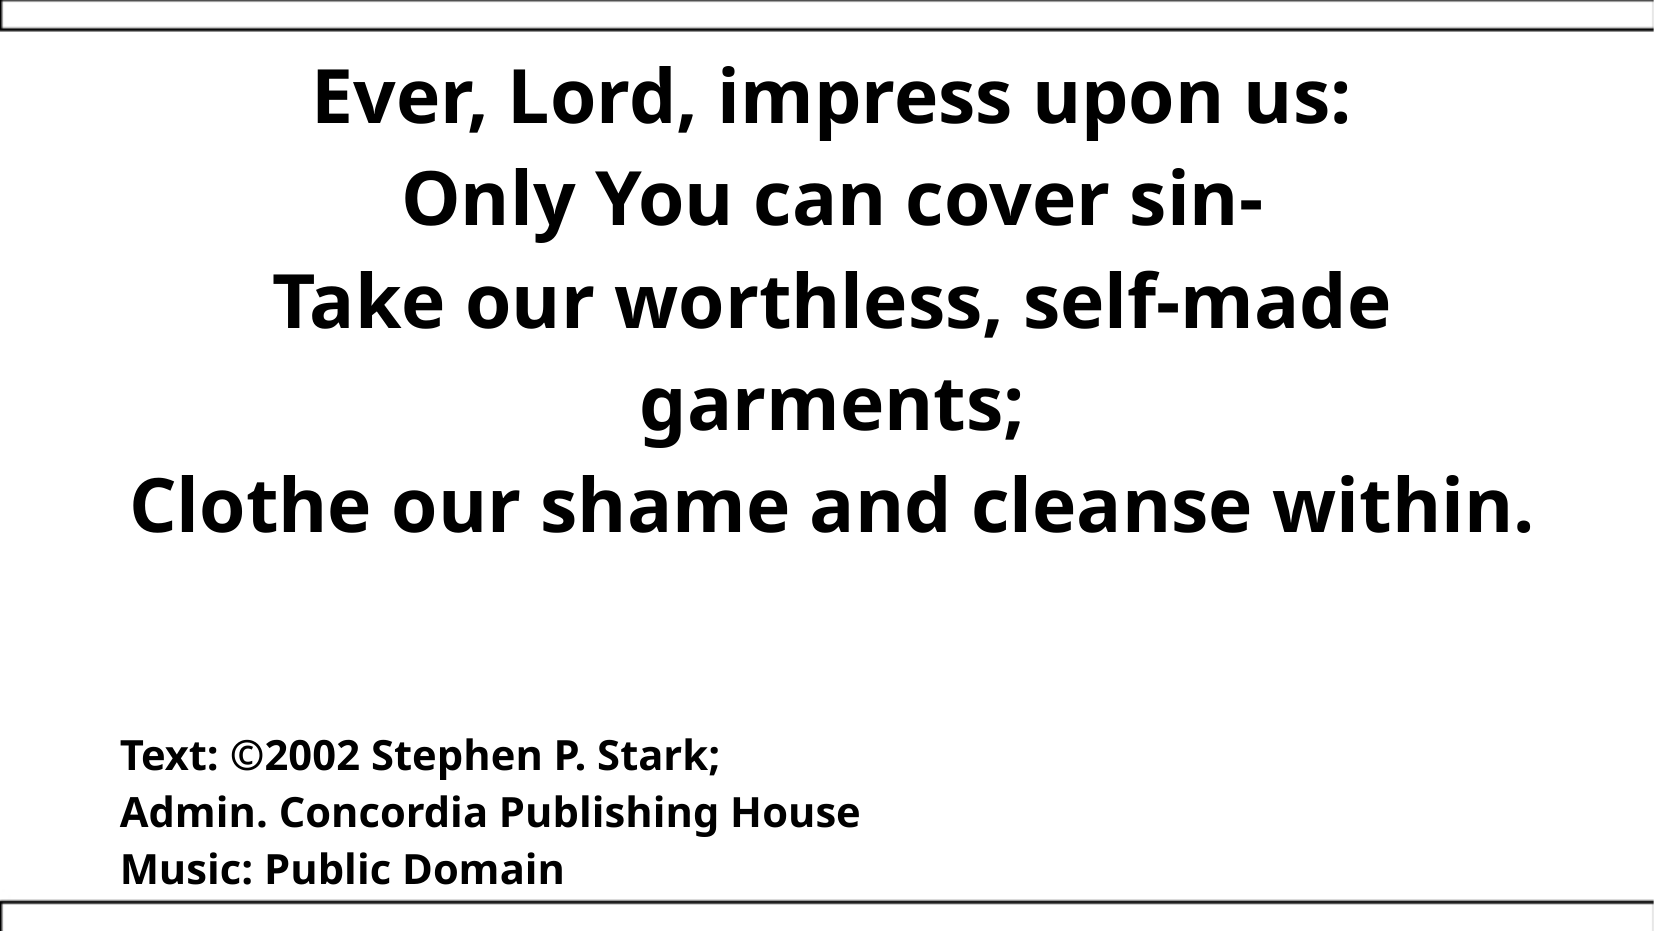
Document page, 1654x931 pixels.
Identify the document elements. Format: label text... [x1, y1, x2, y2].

picture [0, 0, 1654, 931]
text_box Ever, Lord, impress upon us: Only You can cover sin- Take our worthless, self-made garments; Clothe our shame and cleanse within. Text: ©2002 Stephen P. Stark; Admin. Concordia Publishing House Music: Public Domain [105, 35, 1561, 784]
